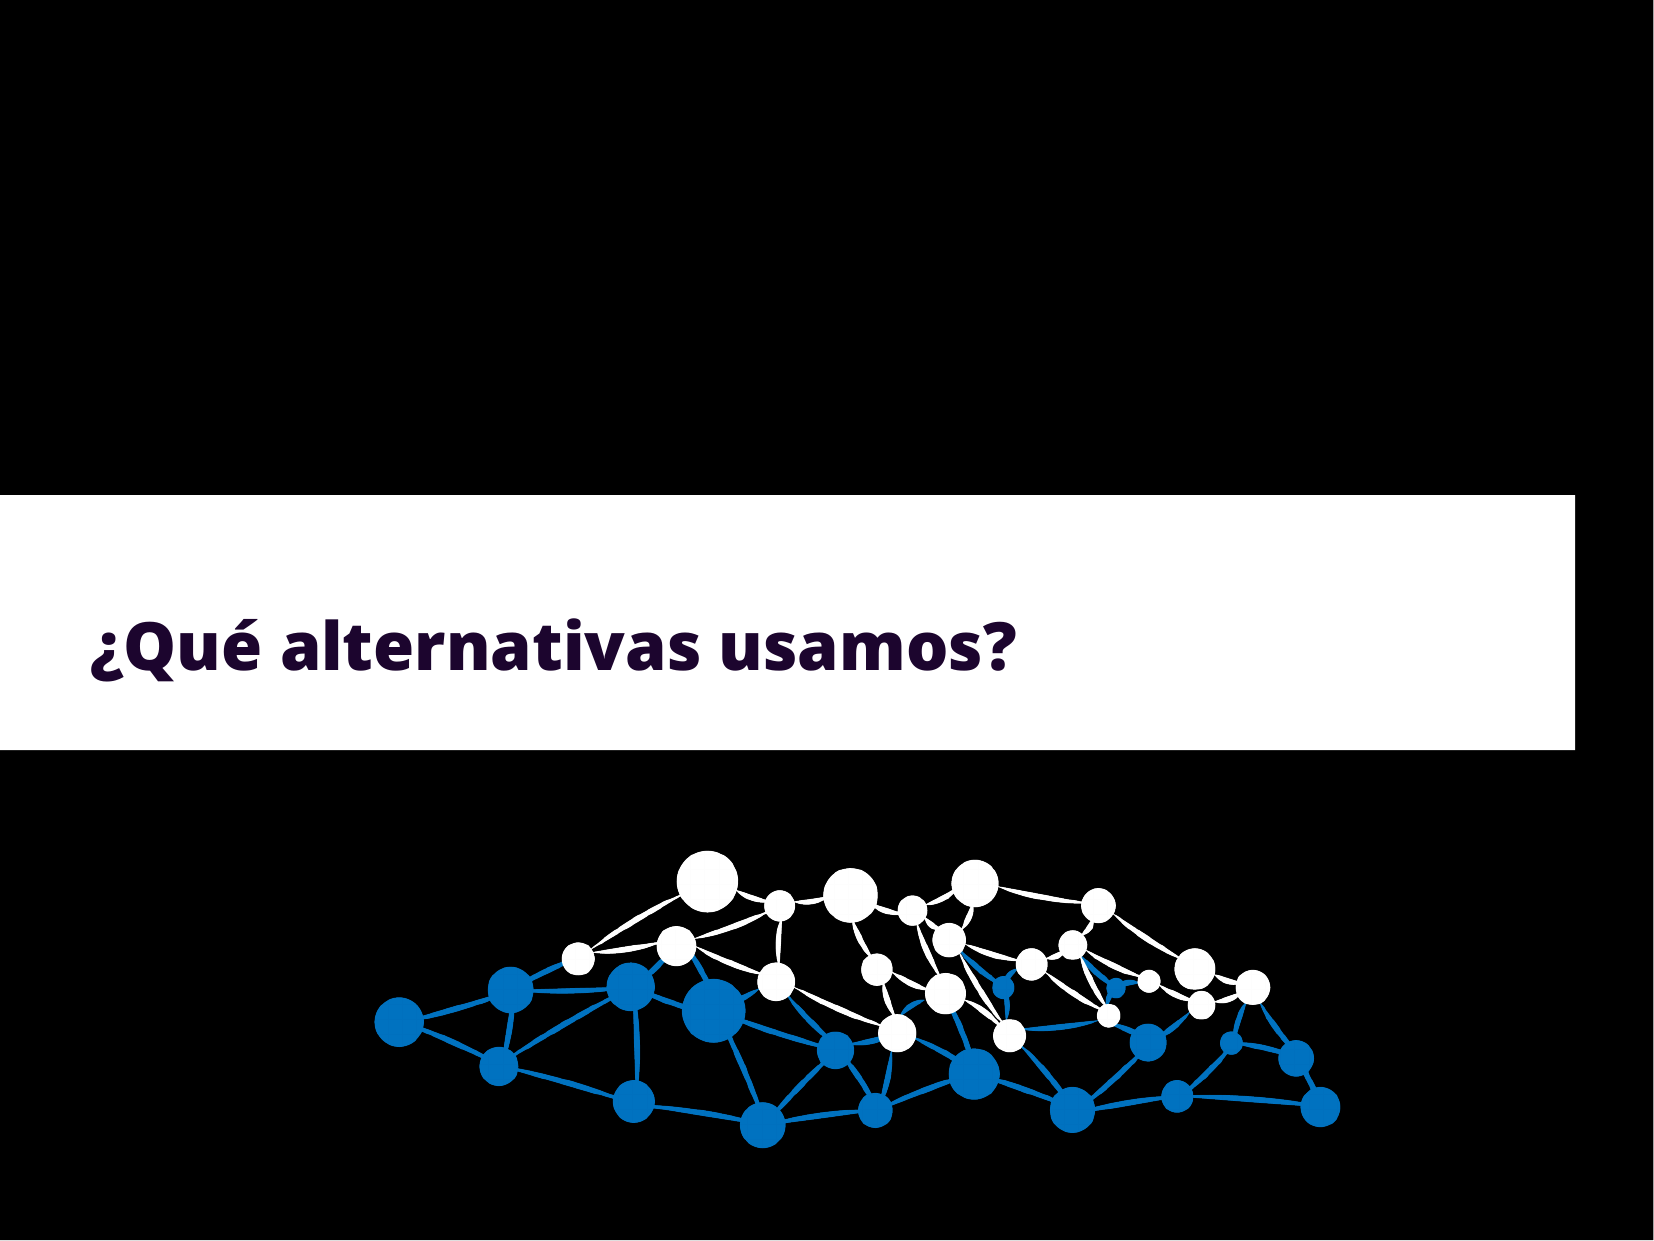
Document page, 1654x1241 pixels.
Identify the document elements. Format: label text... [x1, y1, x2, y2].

picture [345, 794, 1381, 1215]
text_box [0, 0, 1654, 1241]
title ¿Qué alternativas usamos? [90, 542, 1626, 691]
